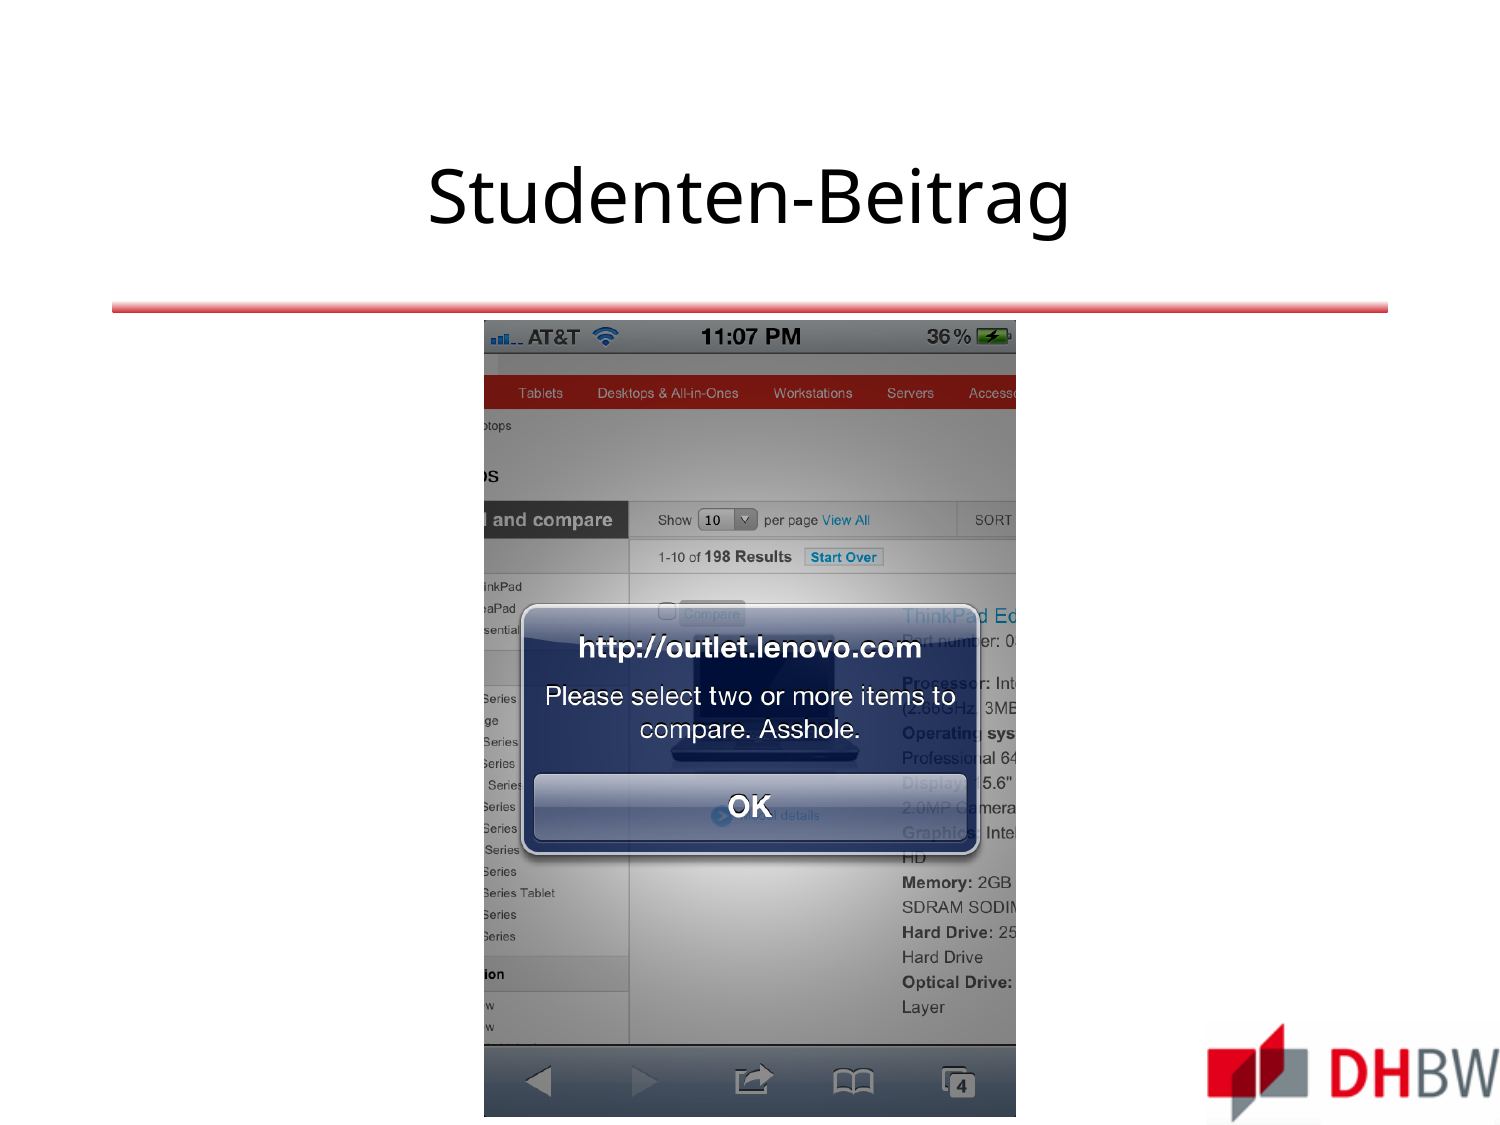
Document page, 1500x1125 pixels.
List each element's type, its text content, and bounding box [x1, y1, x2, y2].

picture [484, 320, 1016, 1117]
title Studenten-Beitrag [112, 20, 1388, 367]
picture [1206, 1021, 1500, 1125]
